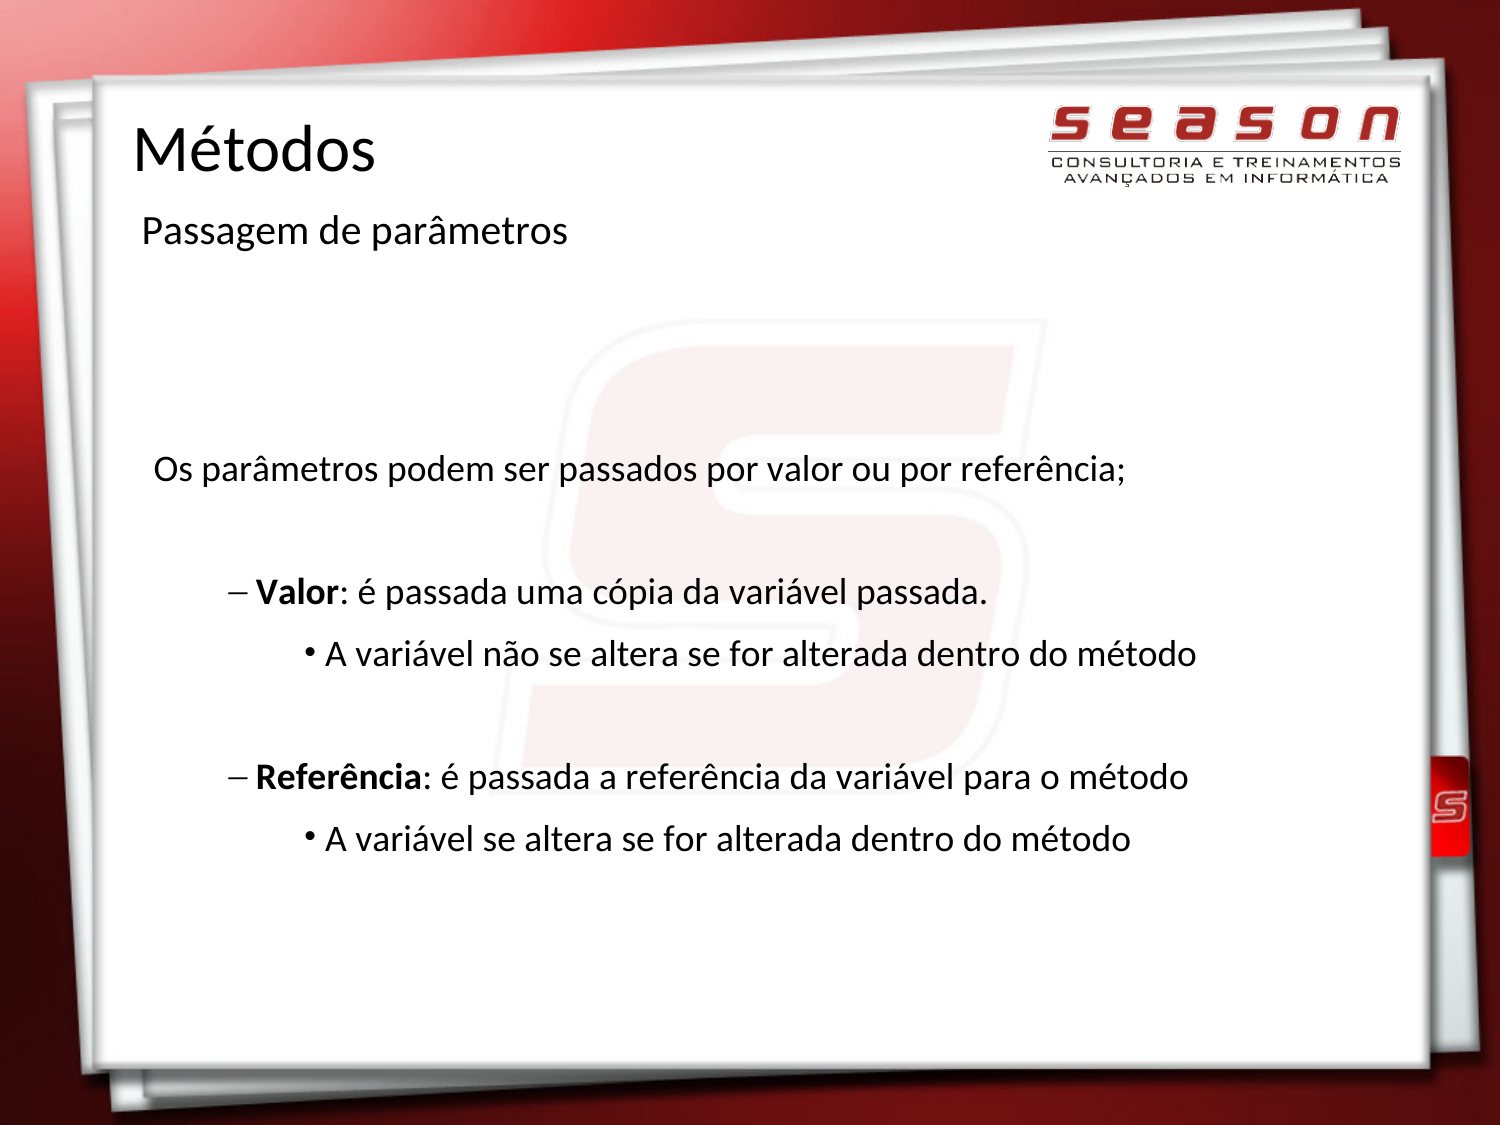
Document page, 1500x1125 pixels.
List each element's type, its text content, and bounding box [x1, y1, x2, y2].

text_box Passagem de parâmetros [141, 202, 1240, 254]
picture [0, 0, 1500, 1125]
text_box Os parâmetros podem ser passados por valor ou por referência; Valor: é passada uma cópia da variável passada. A variável não se altera se for alterada dentro do método Referência: é passada a referência da variável para o método A variável se altera se for alterada dentro do método [153, 353, 1328, 949]
title Métodos [118, 33, 1394, 257]
